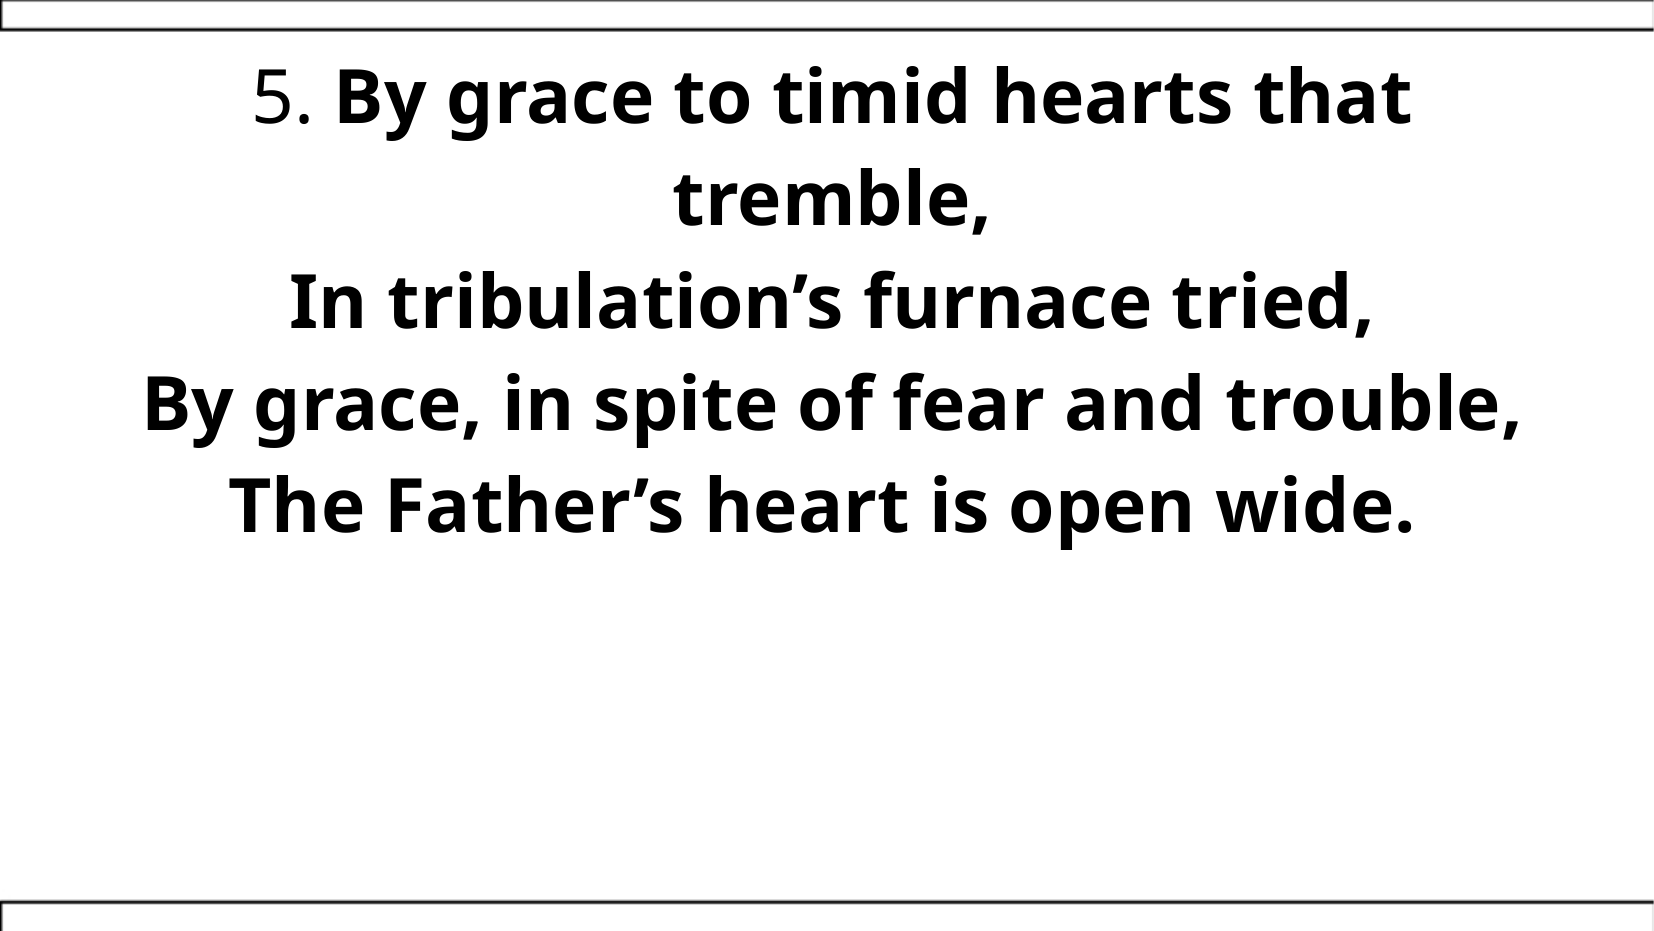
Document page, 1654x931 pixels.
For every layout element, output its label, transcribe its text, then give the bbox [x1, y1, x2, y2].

text_box 5. By grace to timid hearts that tremble, In tribulation’s furnace tried, By grace, in spite of fear and trouble, The Father’s heart is open wide. [90, 35, 1576, 451]
picture [0, 0, 1654, 931]
